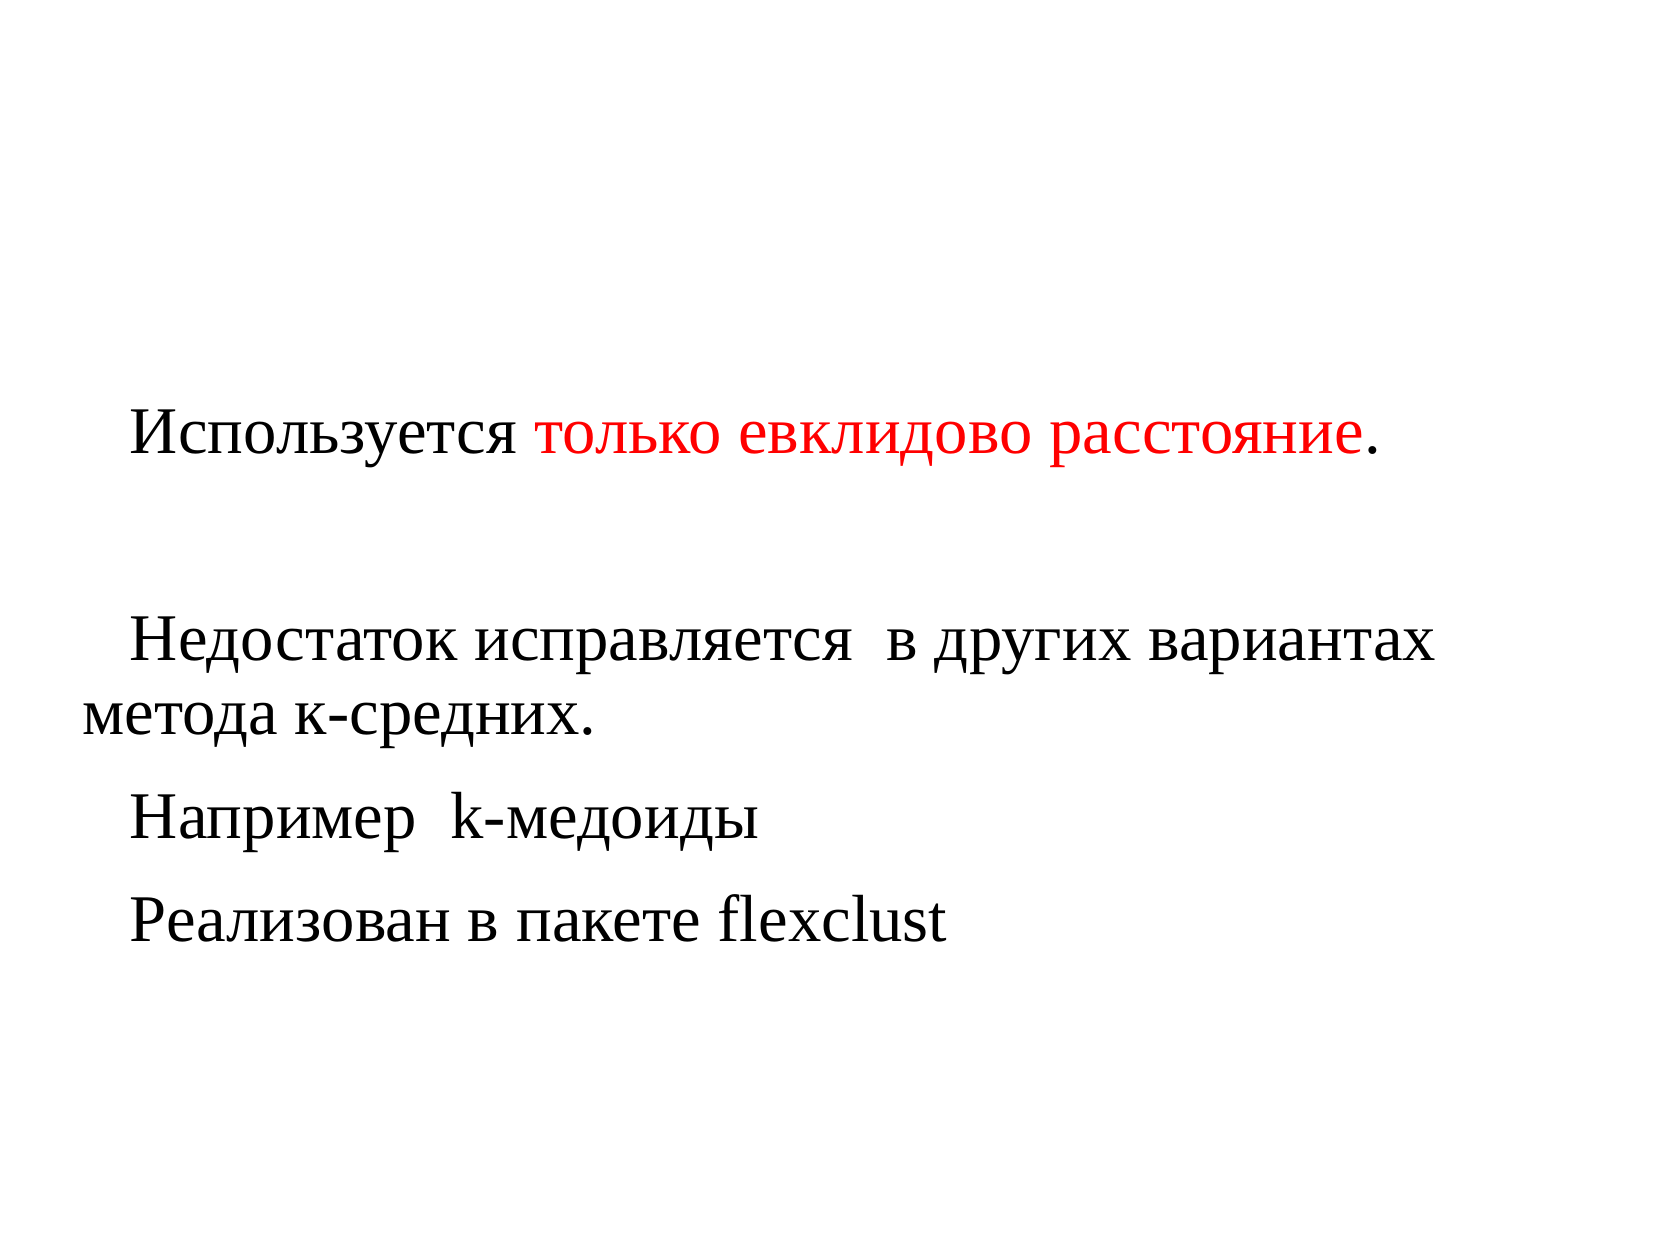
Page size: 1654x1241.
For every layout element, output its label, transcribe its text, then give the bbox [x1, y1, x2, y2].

list Используется только евклидово расстояние. Недостаток исправляется в других вариантах метода к-средних. Например k-медоиды Реализован в пакете flexclust [82, 290, 1571, 1010]
